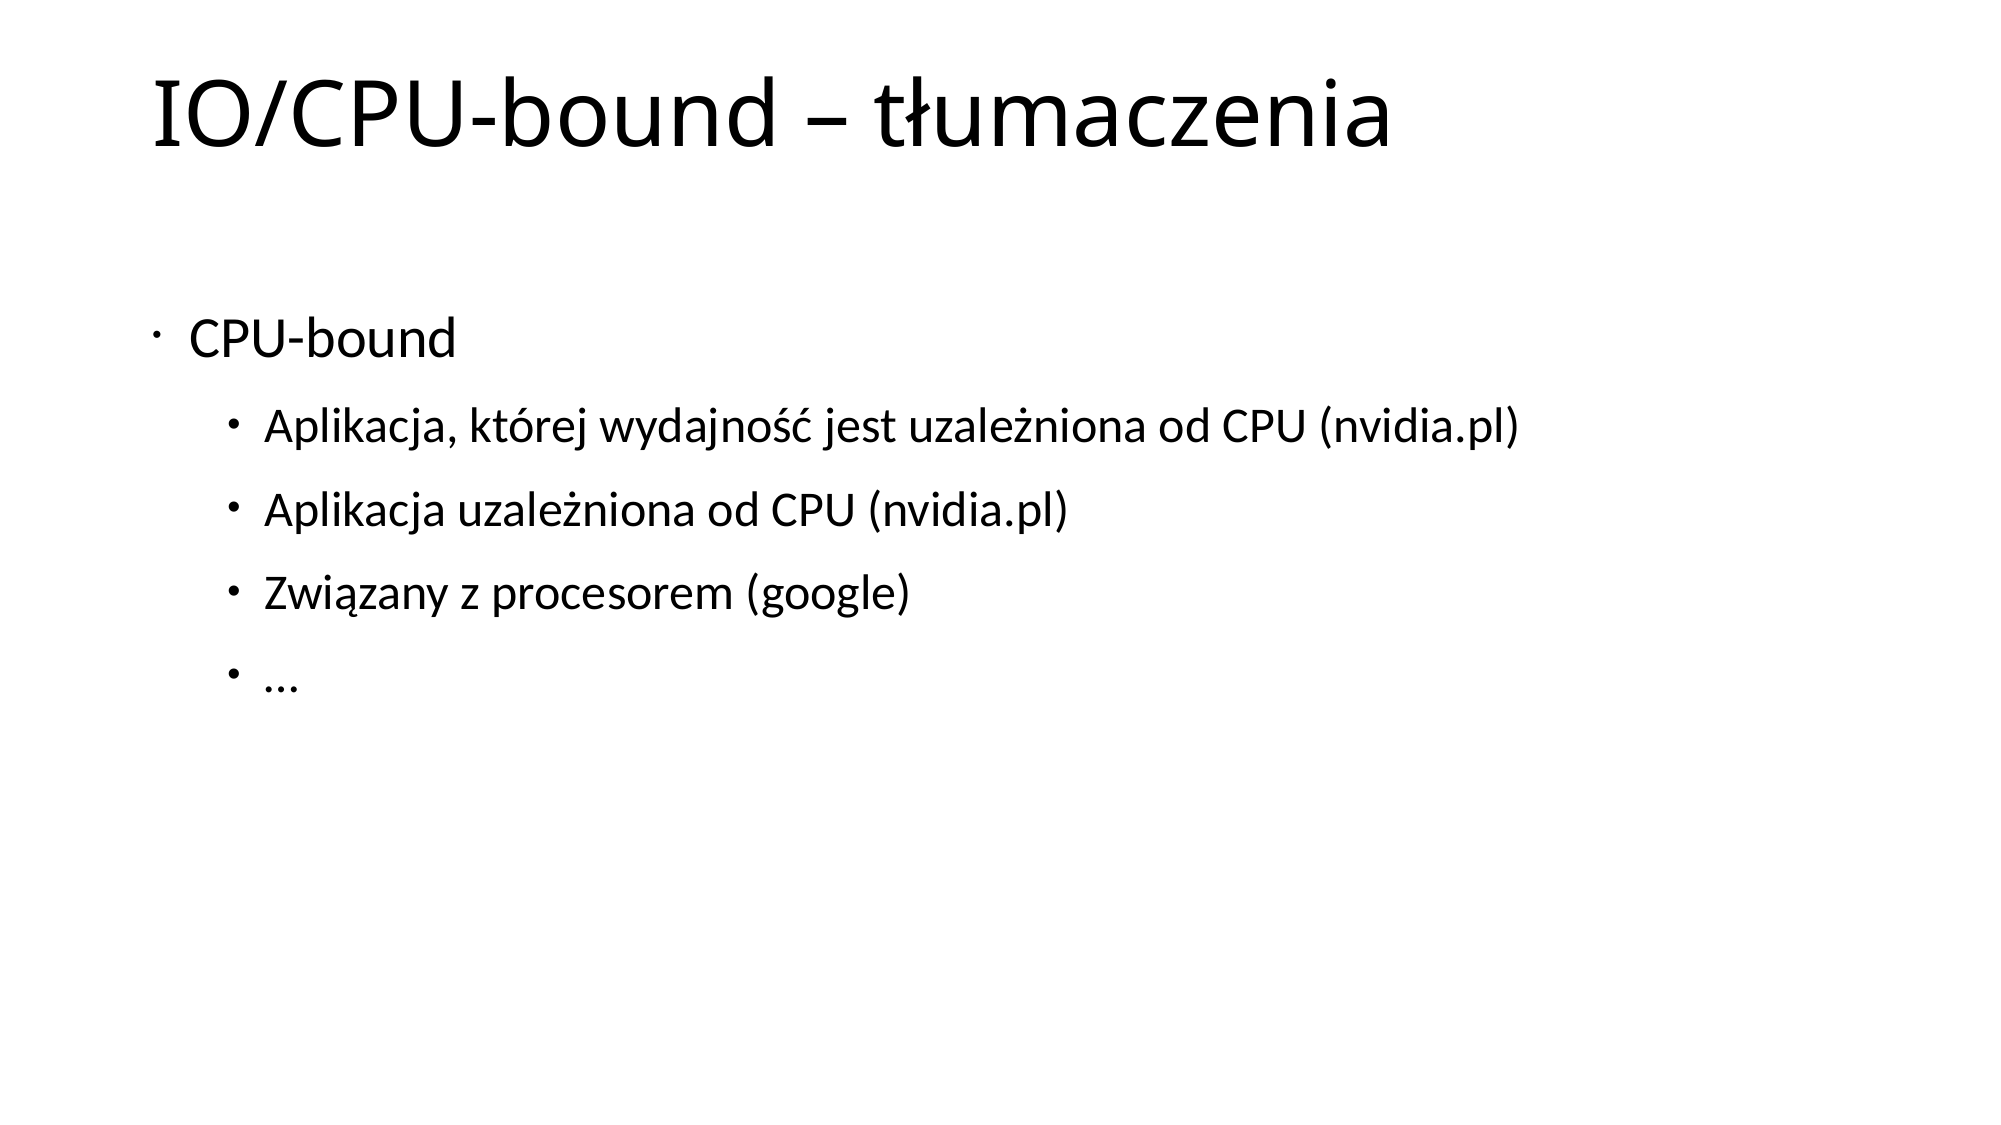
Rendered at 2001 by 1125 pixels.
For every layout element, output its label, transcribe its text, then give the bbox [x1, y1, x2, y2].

list CPU-bound Aplikacja, której wydajność jest uzależniona od CPU (nvidia.pl) Aplikacja uzależniona od CPU (nvidia.pl) Związany z procesorem (google) … [137, 299, 1863, 1014]
title IO/CPU-bound – tłumaczenia [137, 59, 1863, 278]
